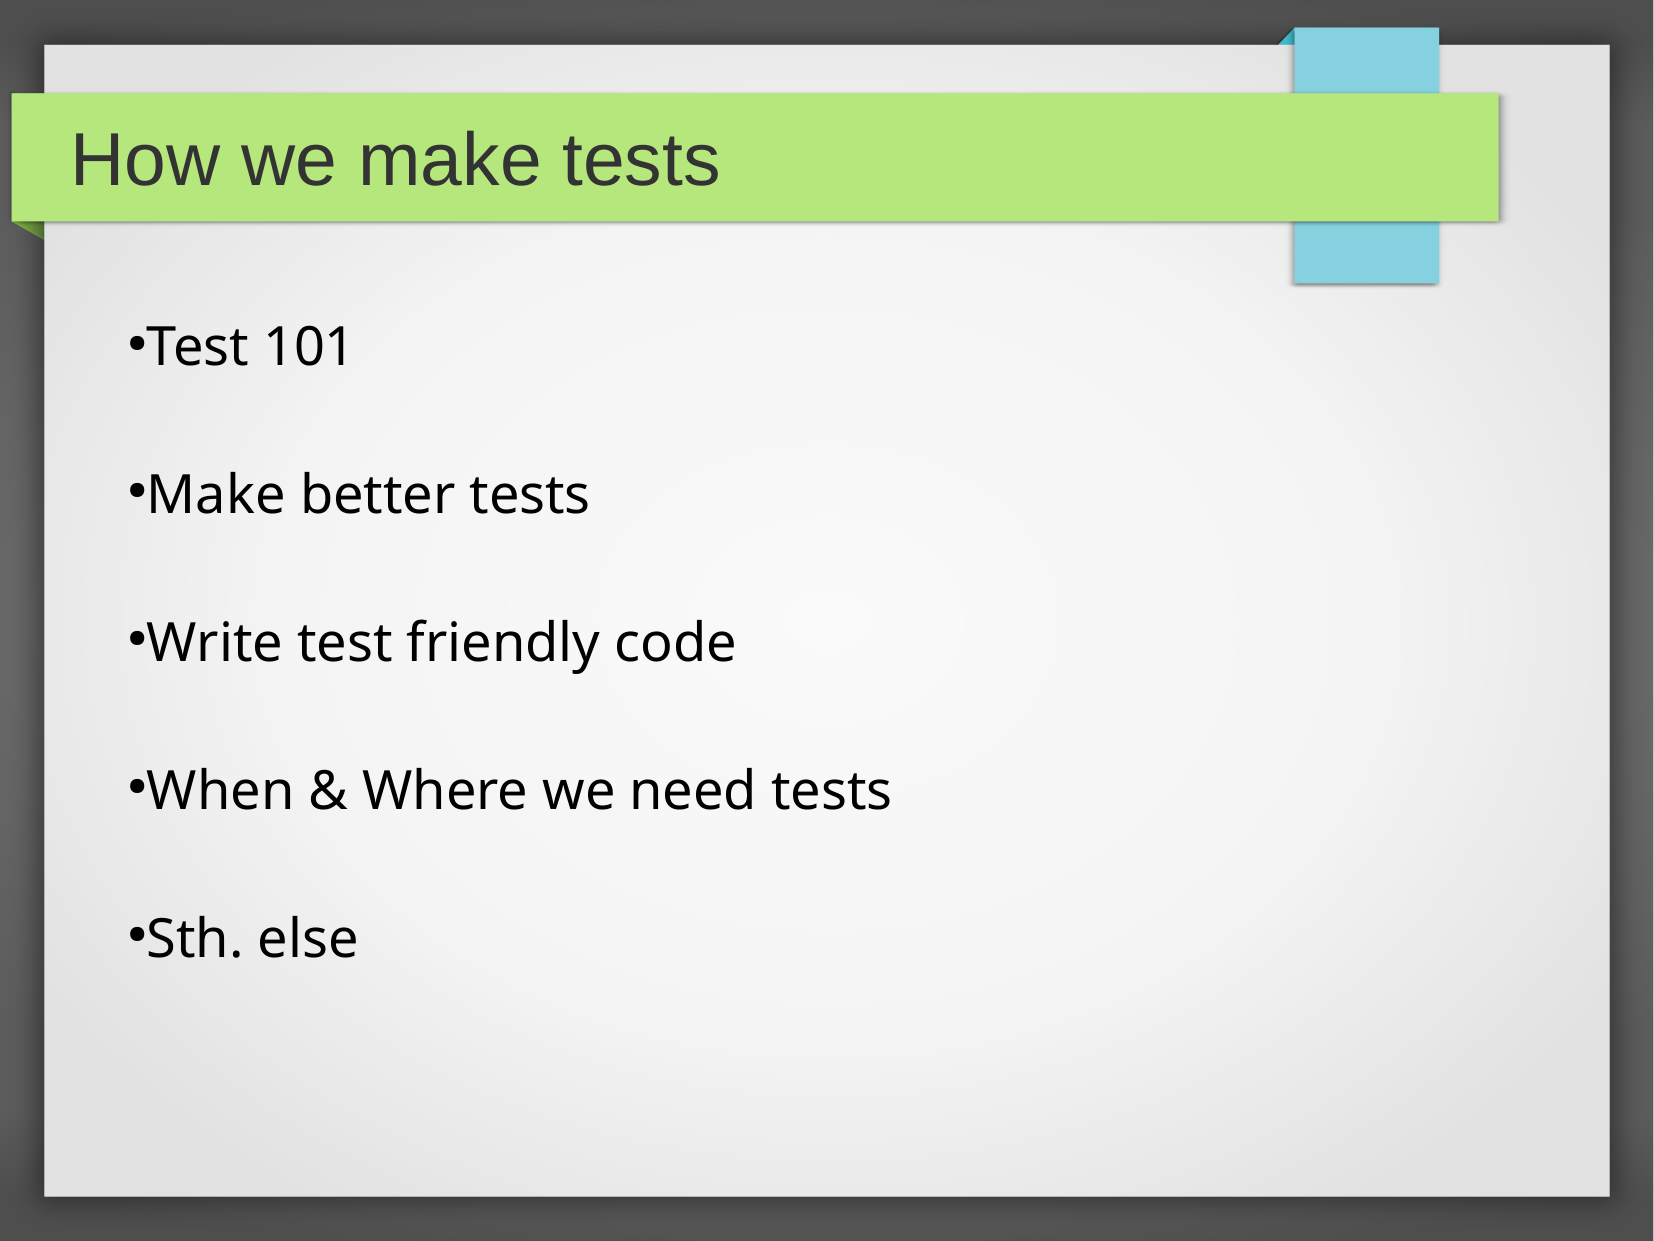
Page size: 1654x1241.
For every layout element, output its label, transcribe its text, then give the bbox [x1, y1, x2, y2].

title How we make tests [70, 106, 1229, 213]
subtitle Test 101 Make better tests Write test friendly code When & Where we need tests Sth. else [127, 212, 1583, 1068]
picture [0, 0, 1654, 1241]
